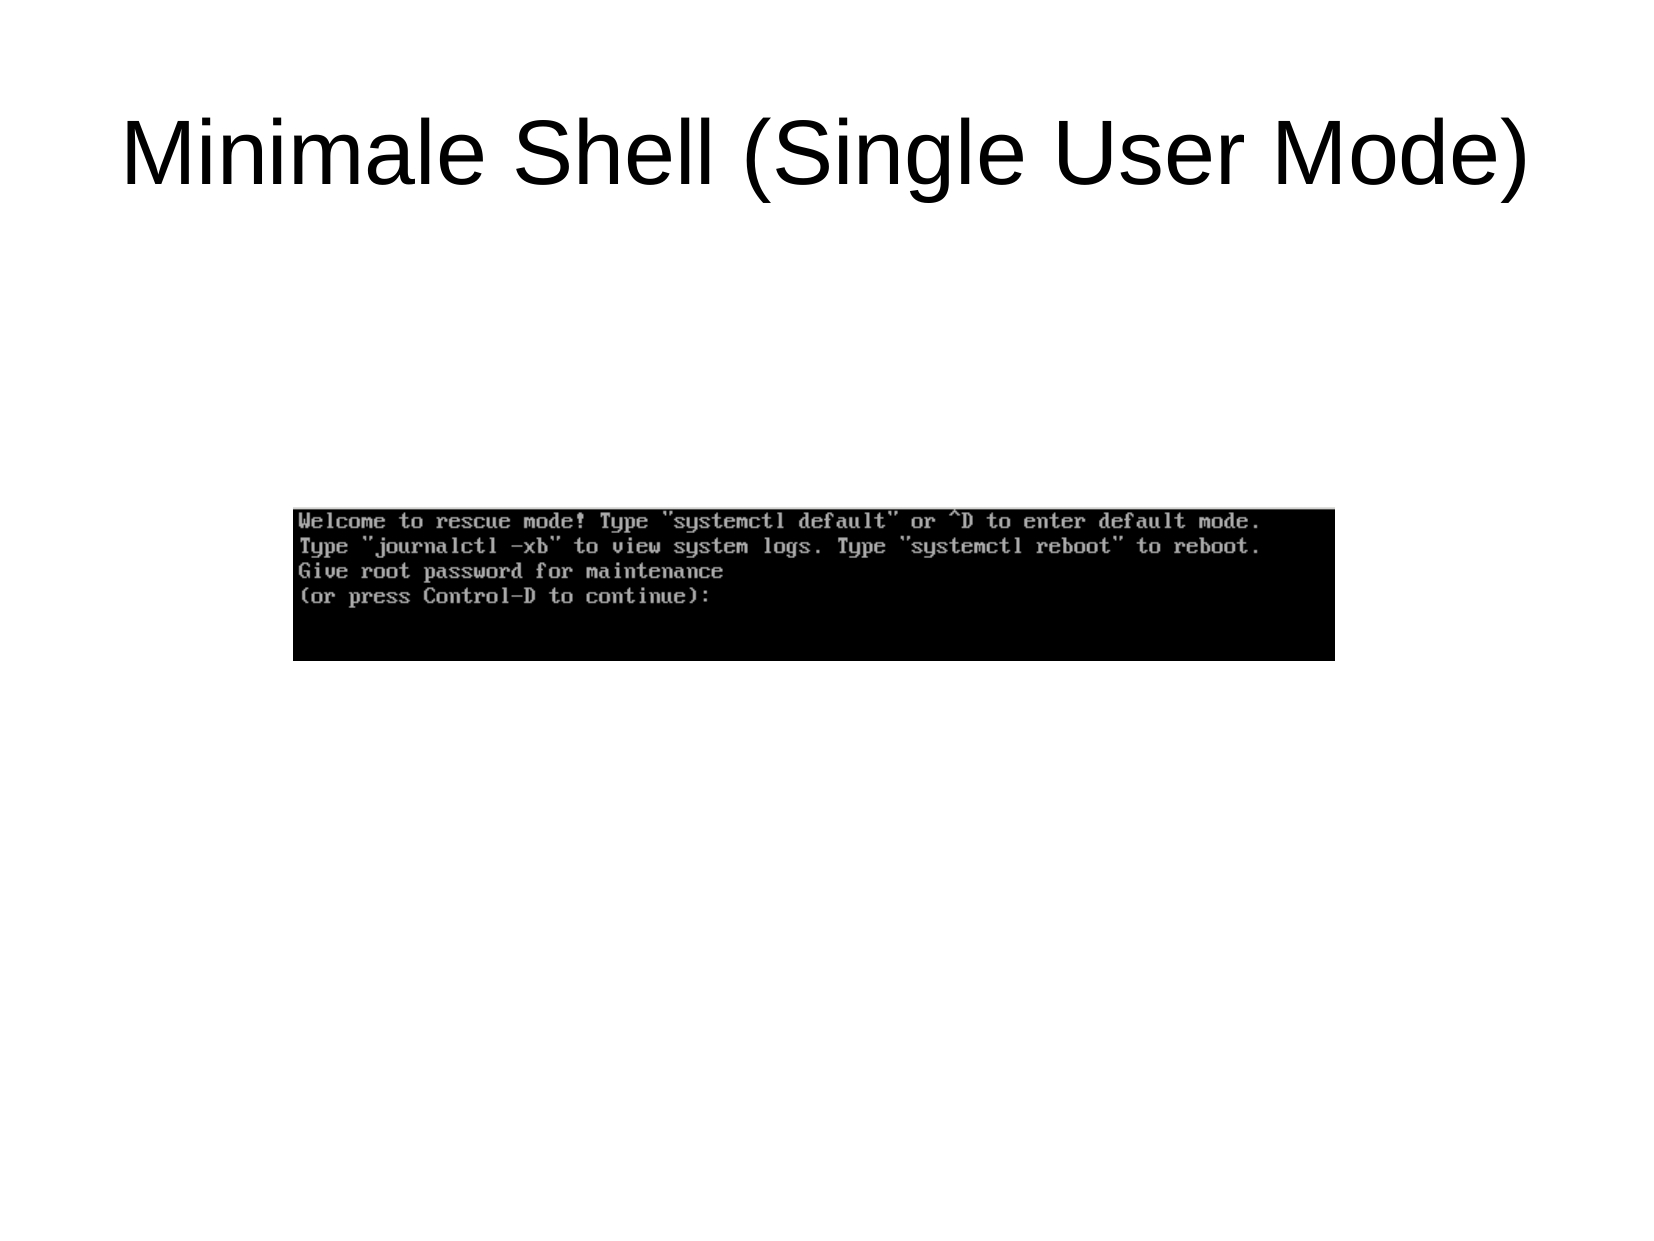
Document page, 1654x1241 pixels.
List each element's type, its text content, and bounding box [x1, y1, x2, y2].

picture [293, 507, 1336, 661]
title Minimale Shell (Single User Mode) [82, 49, 1571, 257]
